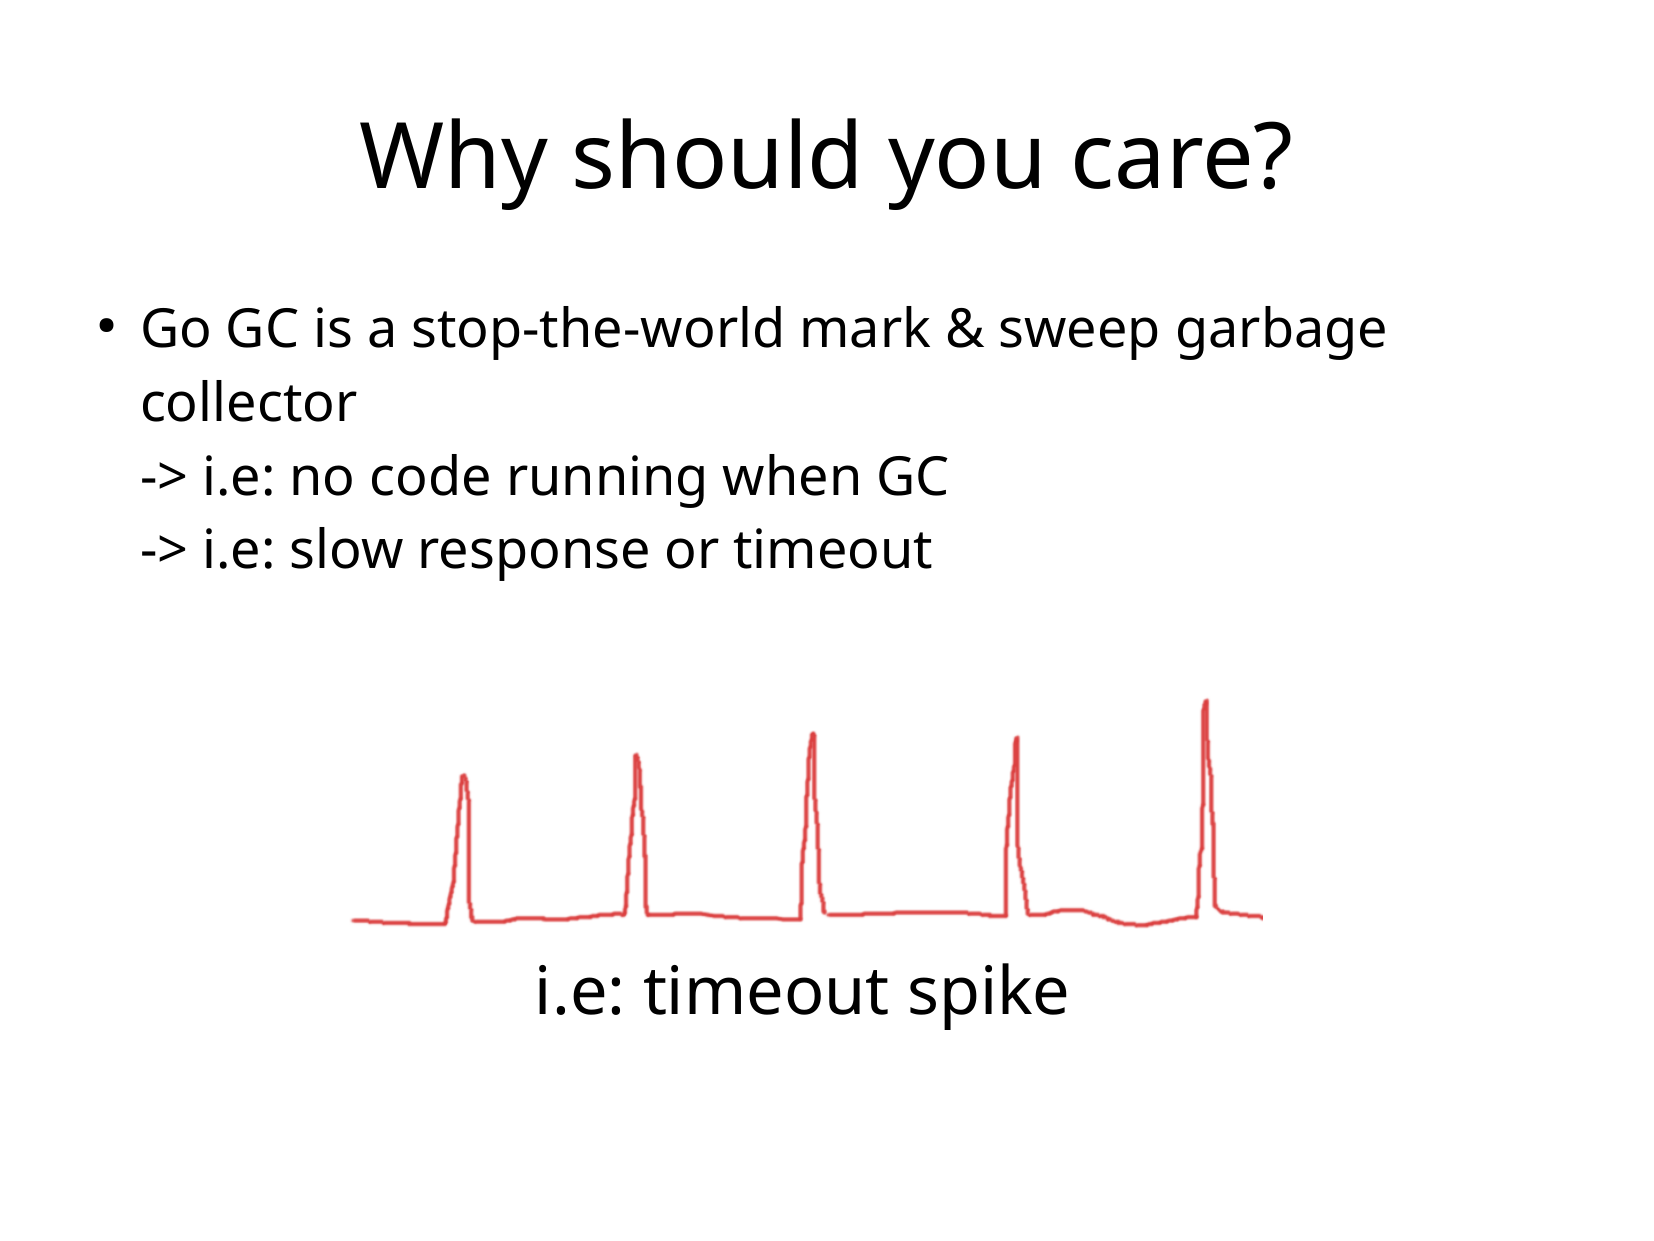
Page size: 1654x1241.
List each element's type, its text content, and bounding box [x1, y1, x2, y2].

list i.e: timeout spike [450, 943, 1157, 1036]
list Go GC is a stop-the-world mark & sweep garbage collector -> i.e: no code running when GC -> i.e: slow response or timeout [82, 290, 1571, 586]
picture [345, 659, 1263, 976]
title Why should you care? [82, 49, 1571, 257]
